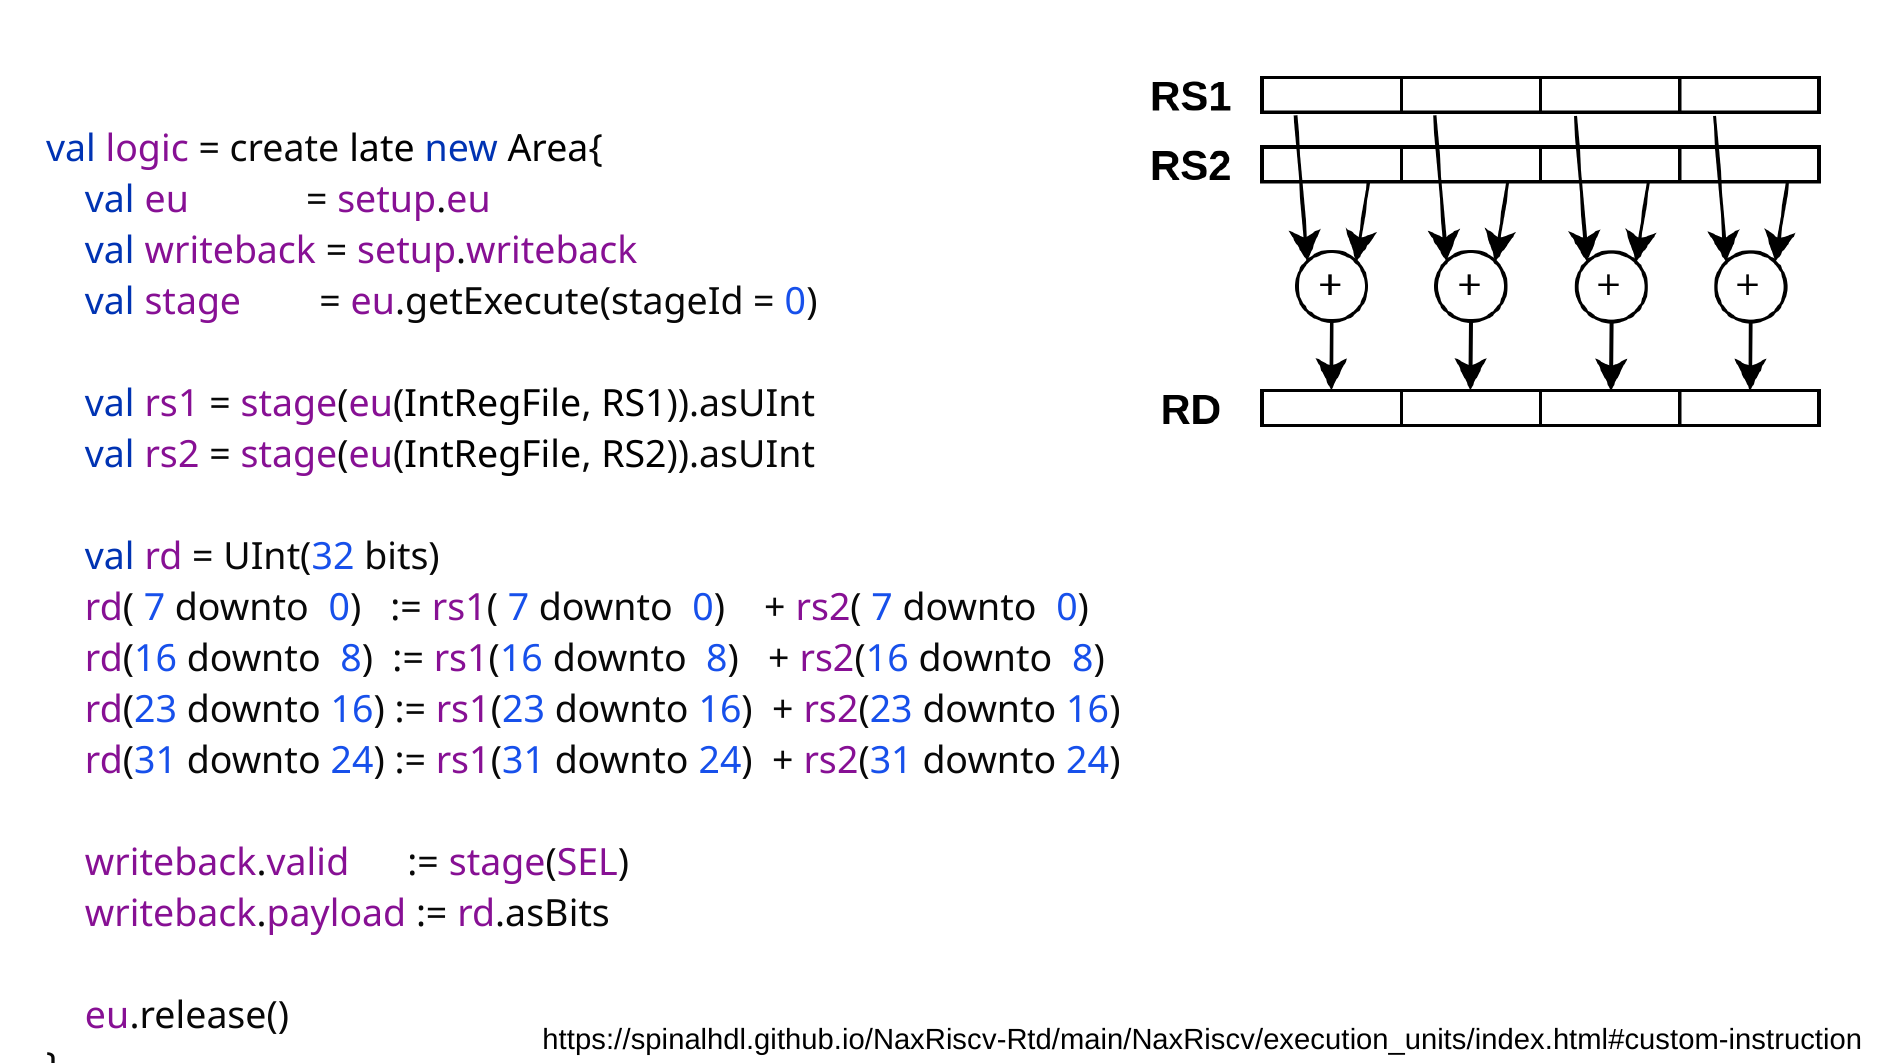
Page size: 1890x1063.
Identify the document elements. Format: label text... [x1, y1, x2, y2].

text_box https://spinalhdl.github.io/NaxRiscv-Rtd/main/NaxRiscv/execution_units/index.html#custom-instruction [527, 1015, 1890, 1063]
picture [1086, 23, 1855, 479]
text_box val logic = create late new Area{ val eu = setup.eu val writeback = setup.writeback val stage = eu.getExecute(stageId = 0) val rs1 = stage(eu(IntRegFile, RS1)).asUInt val rs2 = stage(eu(IntRegFile, RS2)).asUInt val rd = UInt(32 bits) rd( 7 downto 0) := rs1( 7 downto 0) + rs2( 7 downto 0) rd(16 downto 8) := rs1(16 downto 8) + rs2(16 downto 8) rd(23 downto 16) := rs1(23 downto 16) + rs2(23 downto 16) rd(31 downto 24) := rs1(31 downto 24) + rs2(31 downto 24) writeback.valid := stage(SEL) writeback.payload := rd.asBits eu.release() } [11, 11, 1868, 1063]
